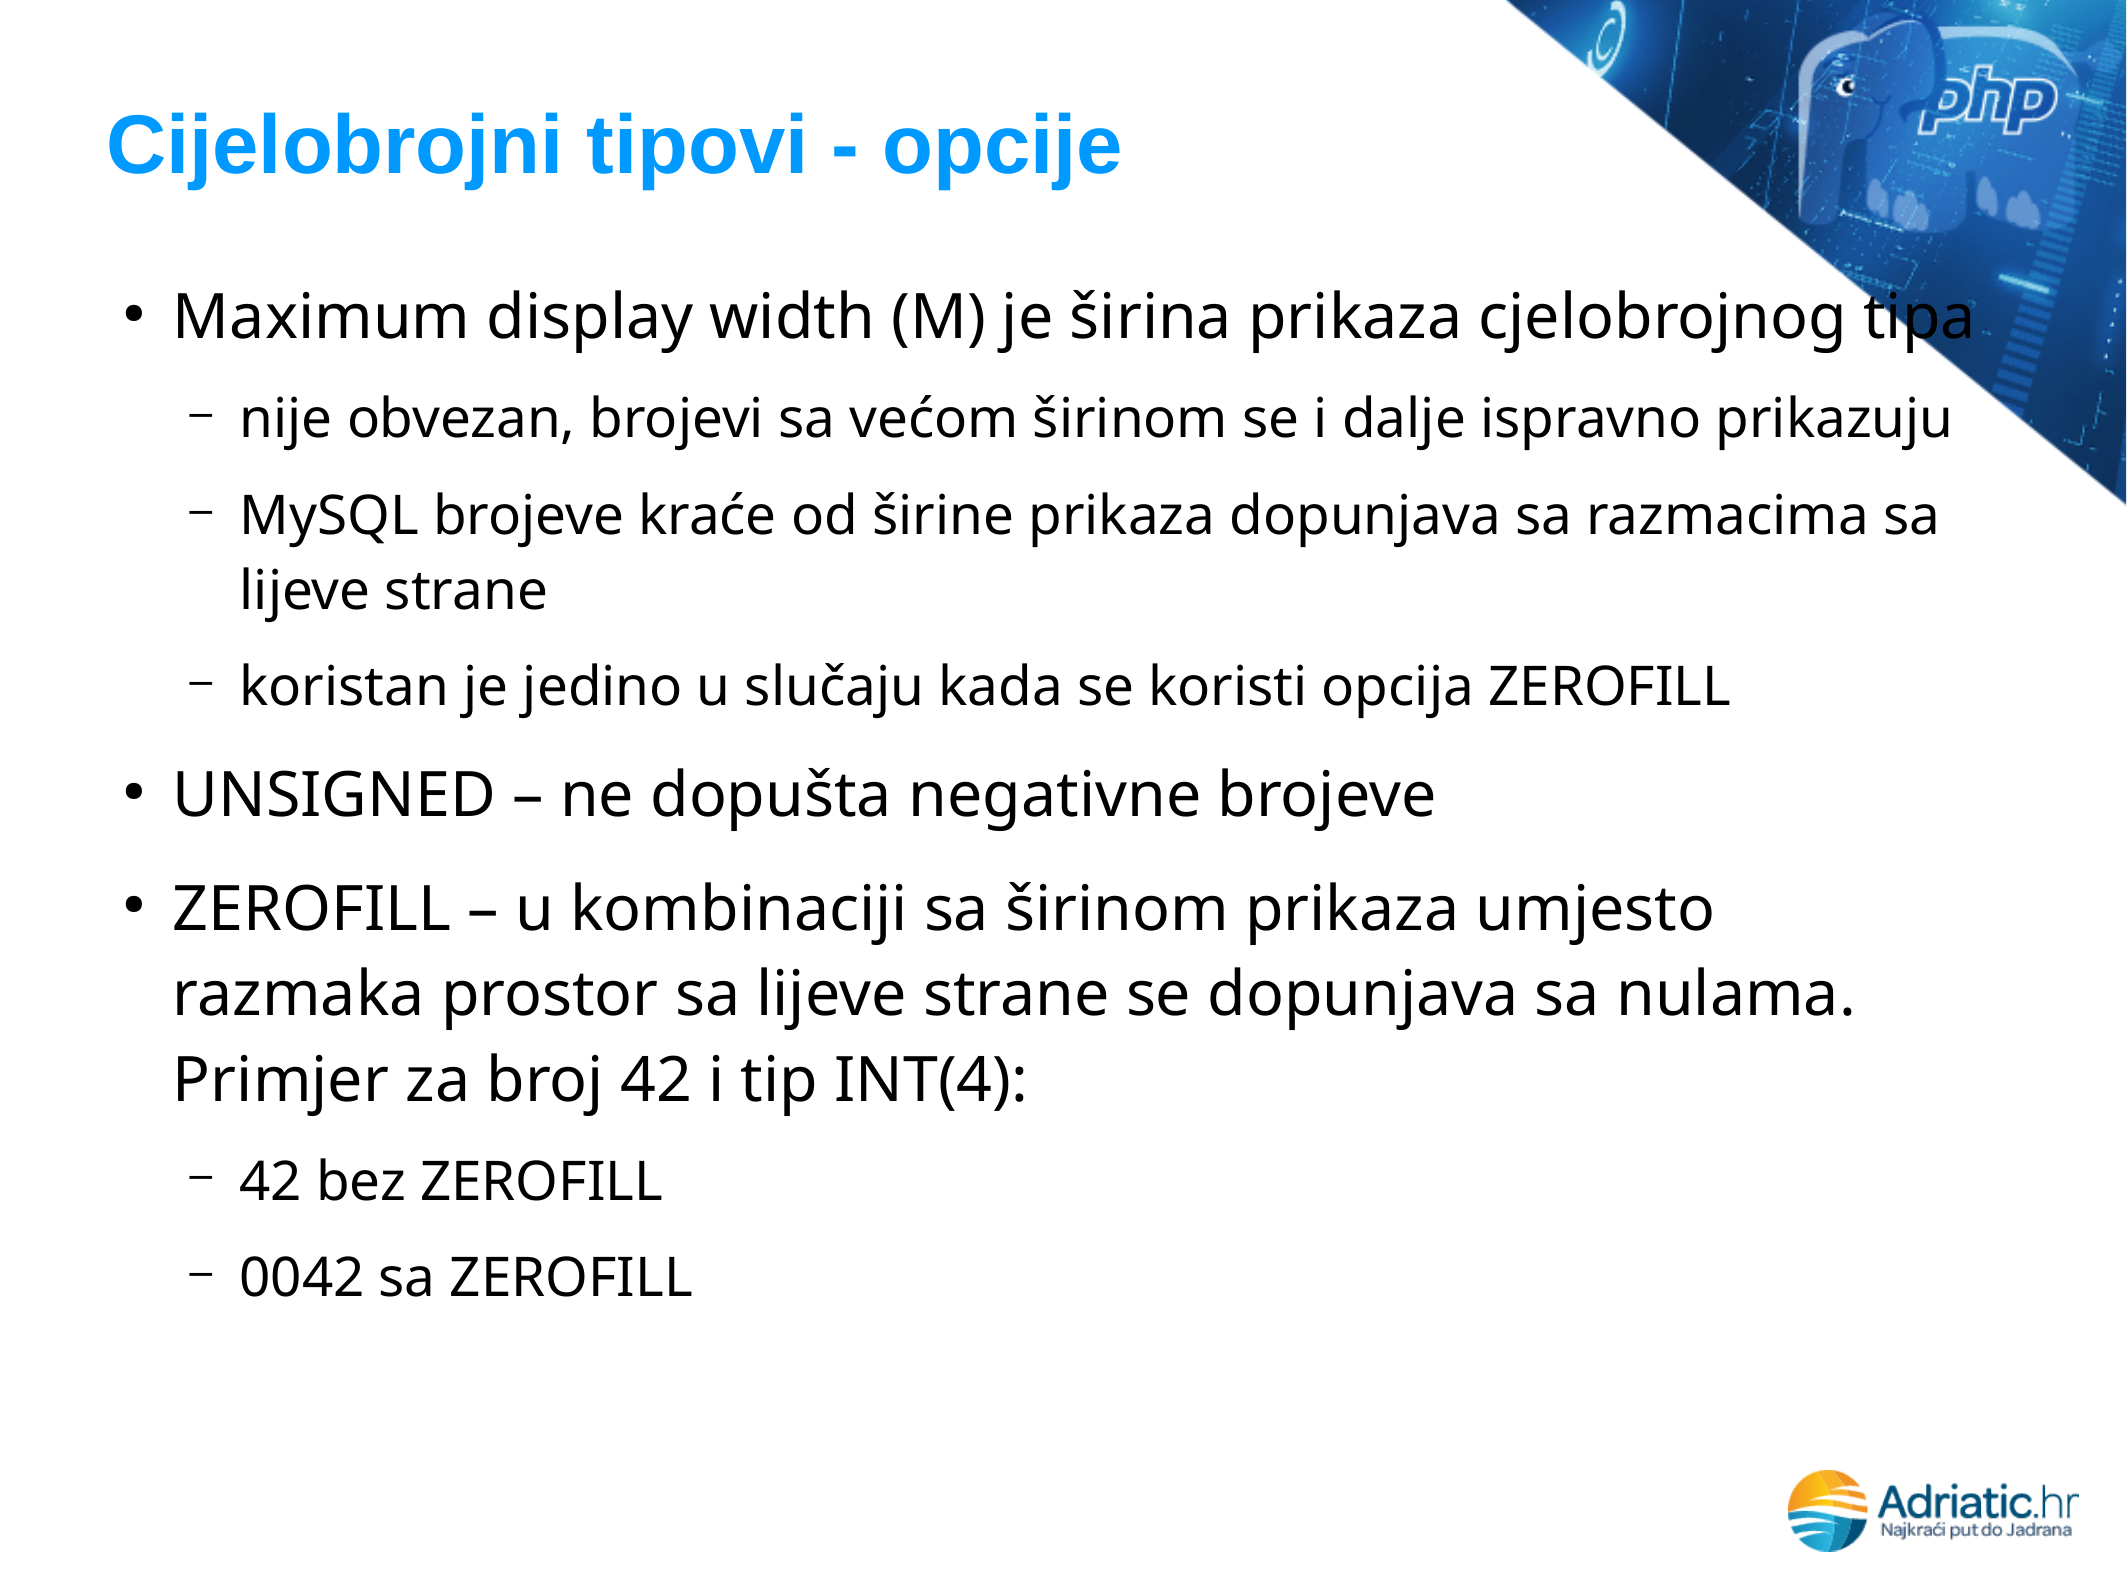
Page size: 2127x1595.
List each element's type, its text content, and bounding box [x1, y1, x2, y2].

list Maximum display width (M) je širina prikaza cjelobrojnog tipa nije obvezan, brojevi sa većom širinom se i dalje ispravno prikazuju MySQL brojeve kraće od širine prikaza dopunjava sa razmacima sa lijeve strane koristan je jedino u slučaju kada se koristi opcija ZEROFILL UNSIGNED – ne dopušta negativne brojeve ZEROFILL – u kombinaciji sa širinom prikaza umjesto razmaka prostor sa lijeve strane se dopunjava sa nulama. Primjer za broj 42 i tip INT(4): 42 bez ZEROFILL 0042 sa ZEROFILL [106, 271, 1985, 1453]
picture [1788, 1470, 2079, 1552]
picture [1505, 0, 2127, 625]
title Cijelobrojni tipovi - opcije [106, 70, 1630, 219]
